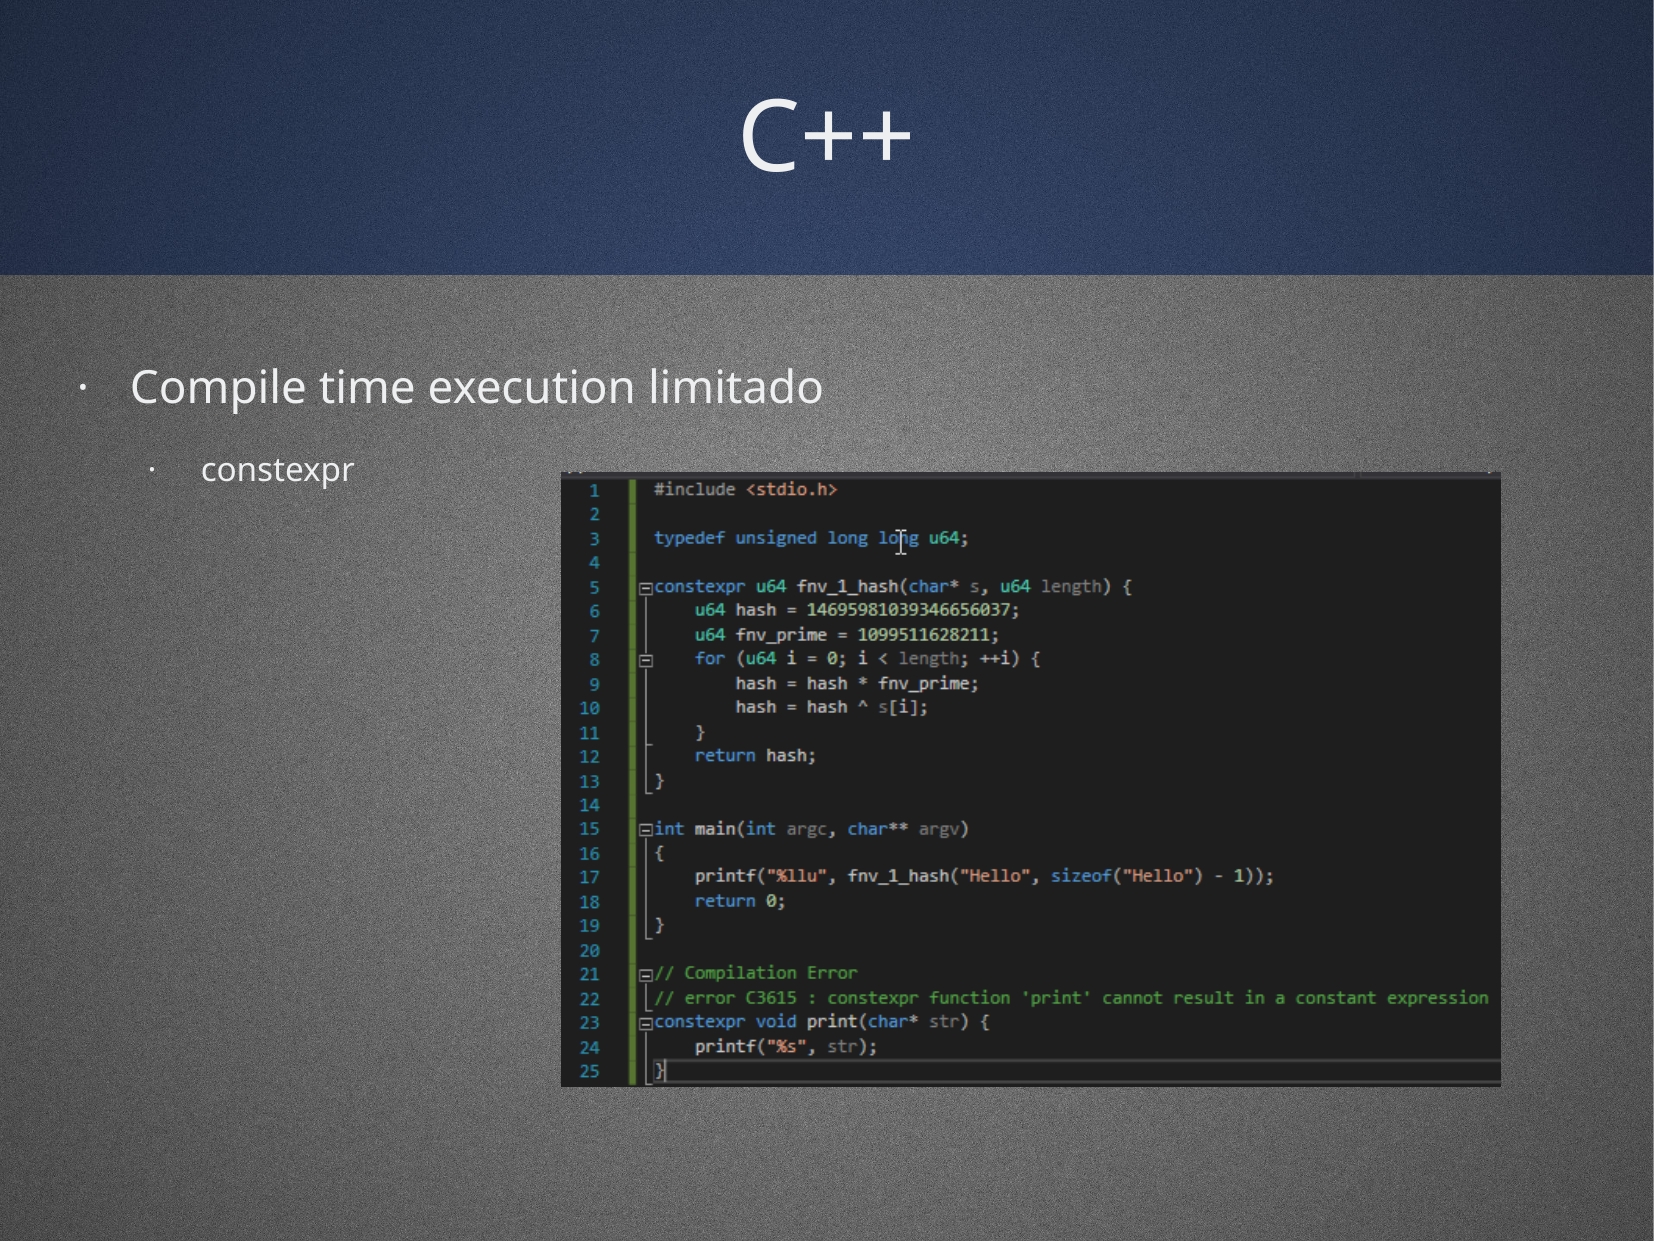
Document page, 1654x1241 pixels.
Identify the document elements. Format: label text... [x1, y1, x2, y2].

title C++ [88, 29, 1565, 237]
picture [0, 0, 1654, 1241]
list Compile time execution limitado constexpr [59, 354, 1536, 1063]
